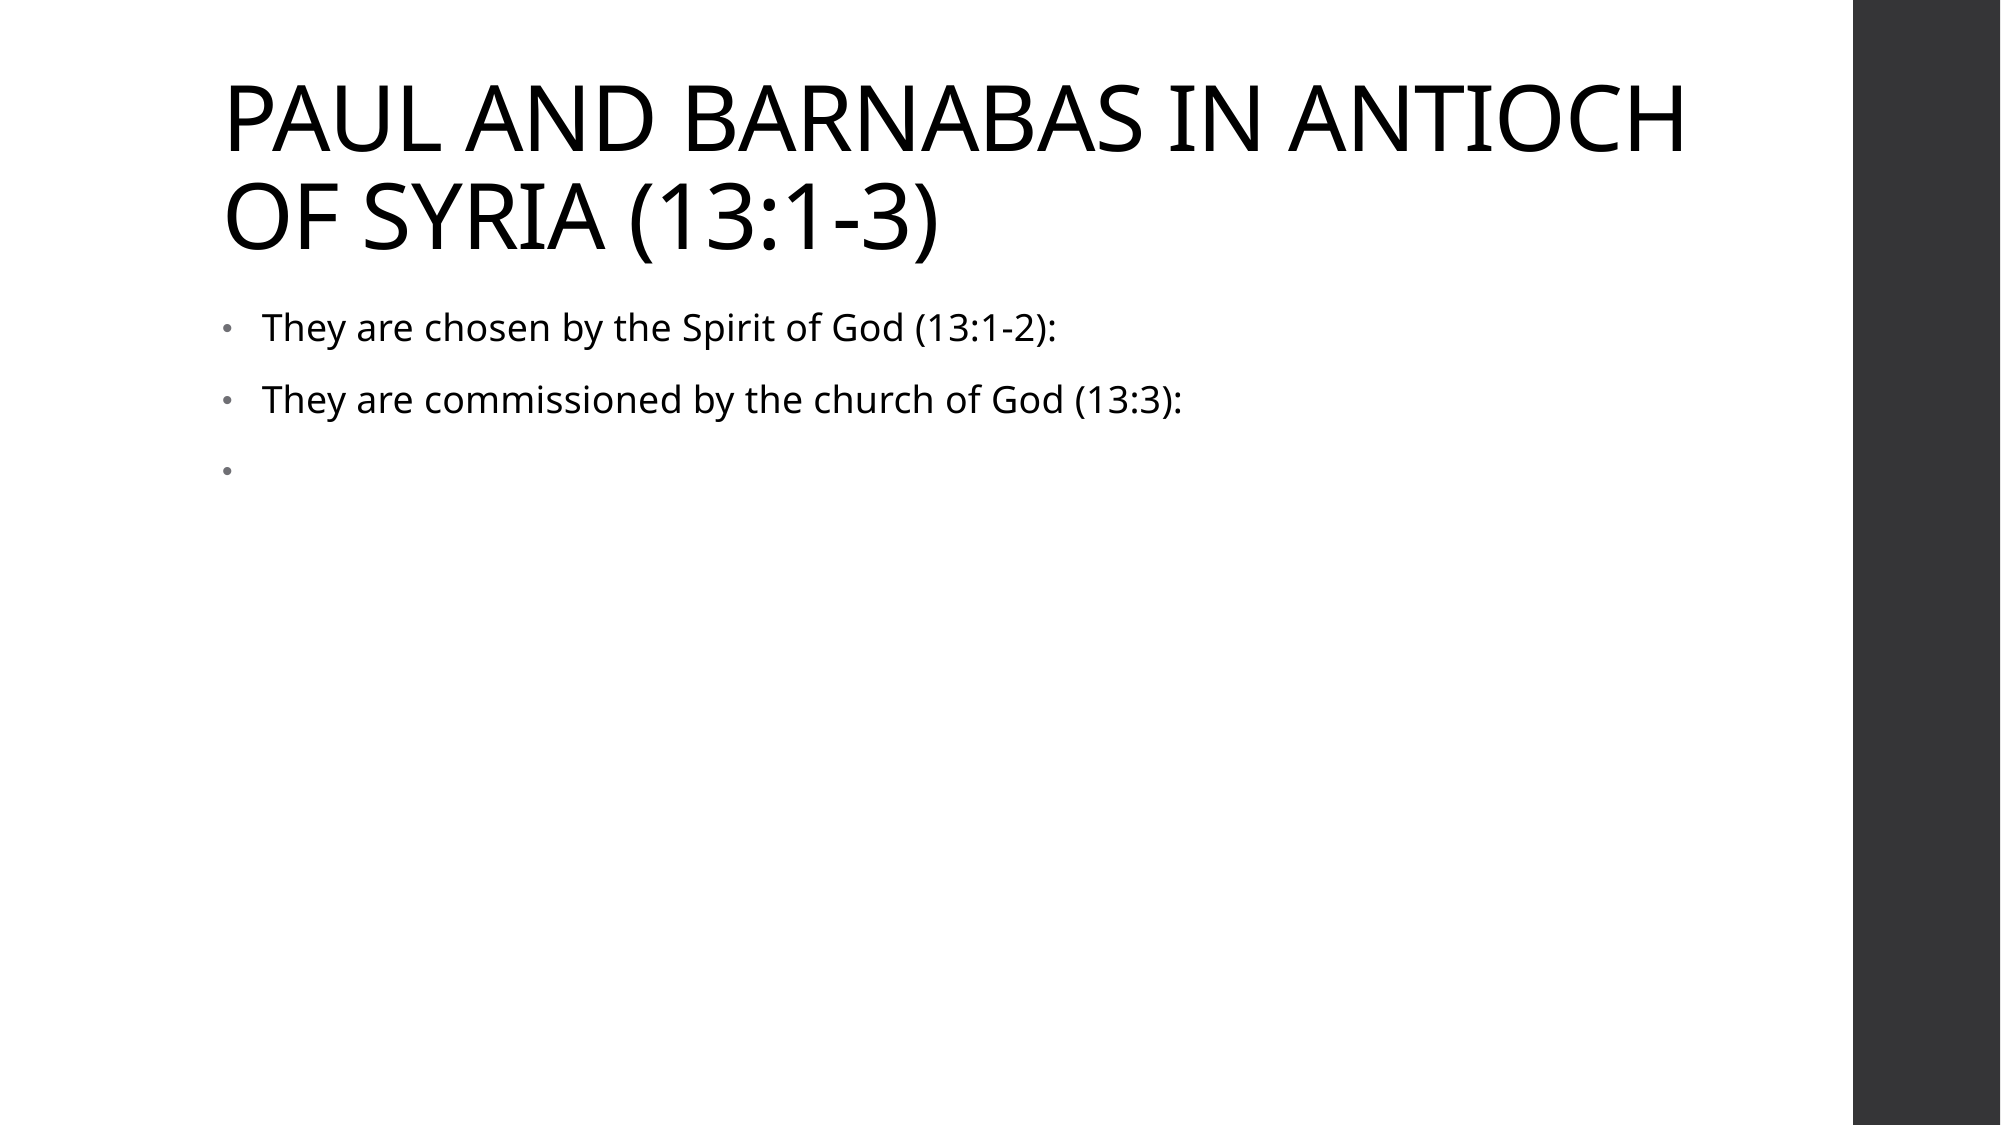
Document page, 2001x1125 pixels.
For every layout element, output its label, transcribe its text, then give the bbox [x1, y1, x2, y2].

title PAUL AND BARNABAS IN ANTIOCH OF SYRIA (13:1-3) [206, 60, 1797, 278]
list They are chosen by the Spirit of God (13:1-2): They are commissioned by the church of God (13:3): [206, 299, 1617, 1014]
